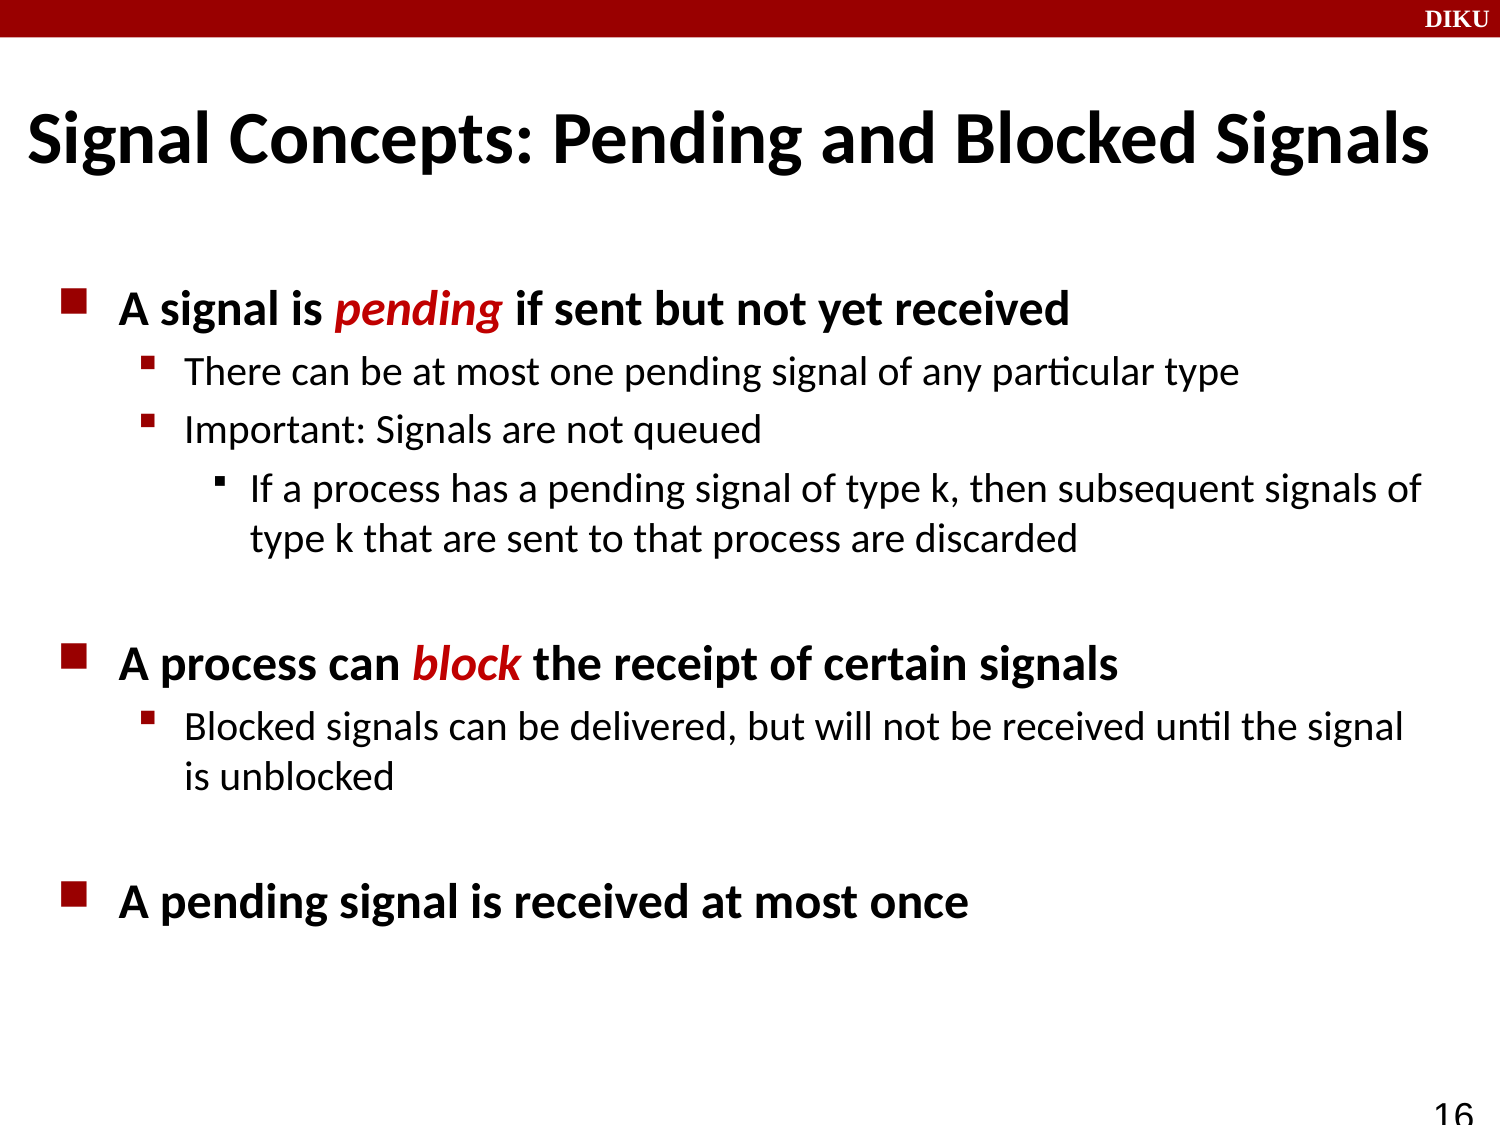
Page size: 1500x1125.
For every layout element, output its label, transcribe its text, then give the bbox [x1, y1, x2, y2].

text_box Signal Concepts: Pending and Blocked Signals [12, 71, 1475, 197]
text_box A signal is pending if sent but not yet received There can be at most one pending signal of any particular type Important: Signals are not queued If a process has a pending signal of type k, then subsequent signals of type k that are sent to that process are discarded A process can block the receipt of certain signals Blocked signals can be delivered, but will not be received until the signal is unblocked A pending signal is received at most once [47, 267, 1450, 1025]
